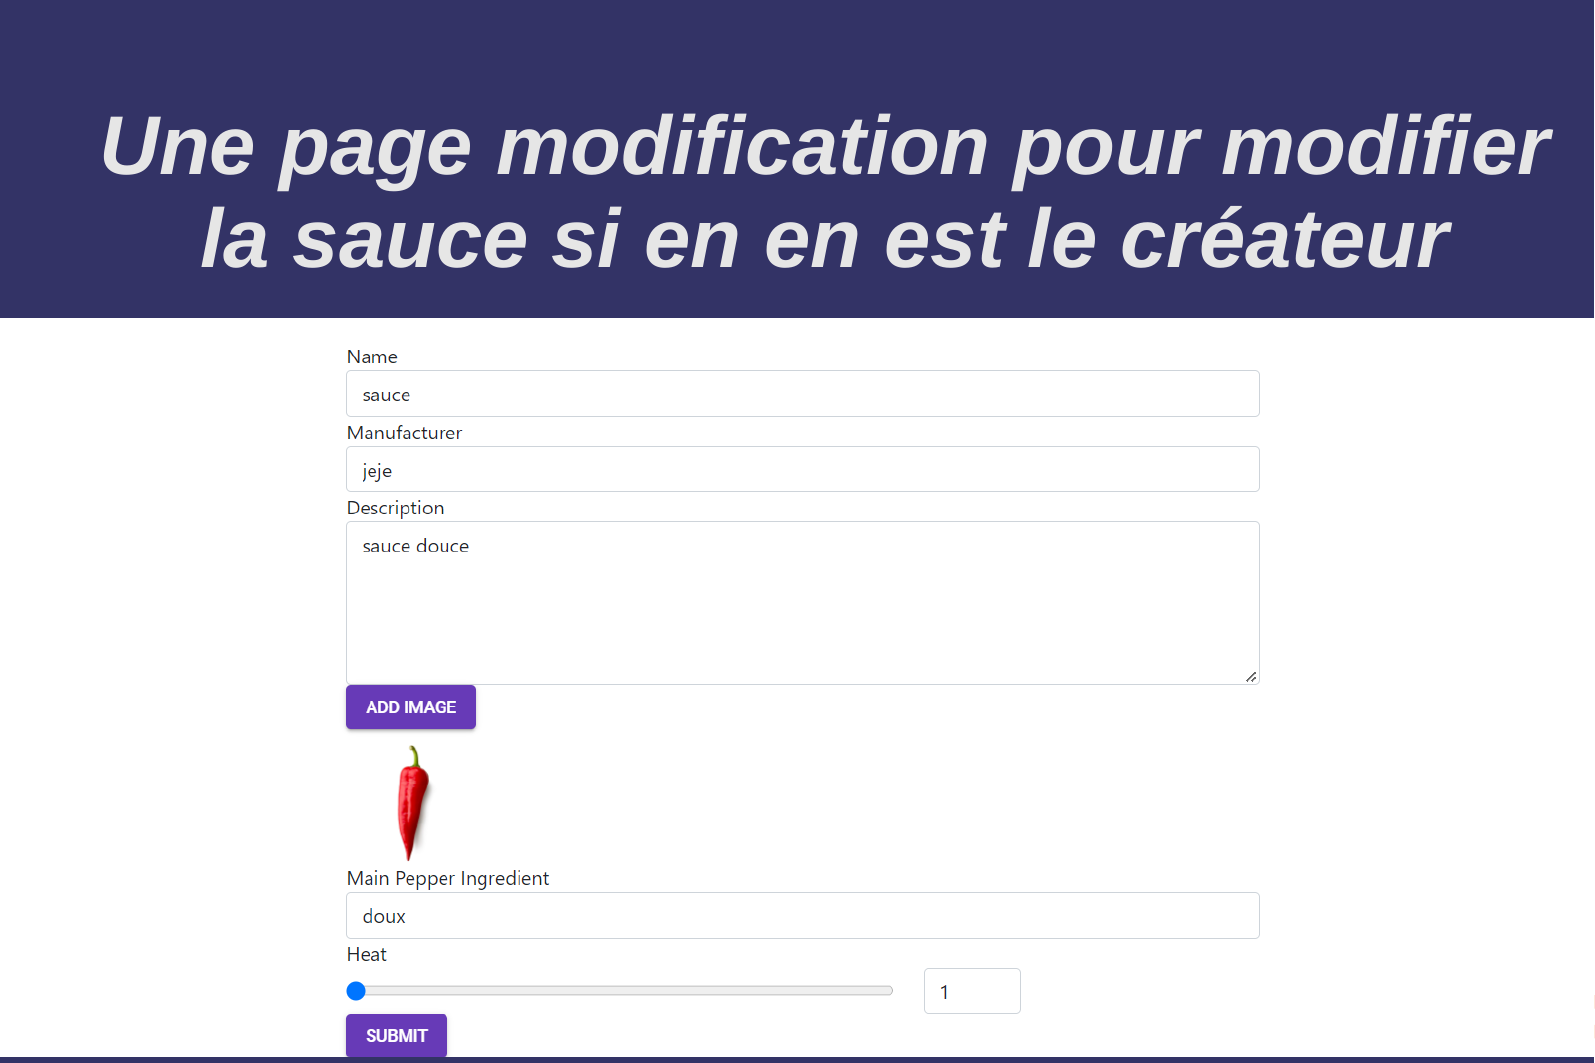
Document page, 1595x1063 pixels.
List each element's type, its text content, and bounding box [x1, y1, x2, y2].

title Une page modification pour modifier la sauce si en en est le créateur [91, 5, 1560, 318]
picture [0, 318, 1595, 1057]
